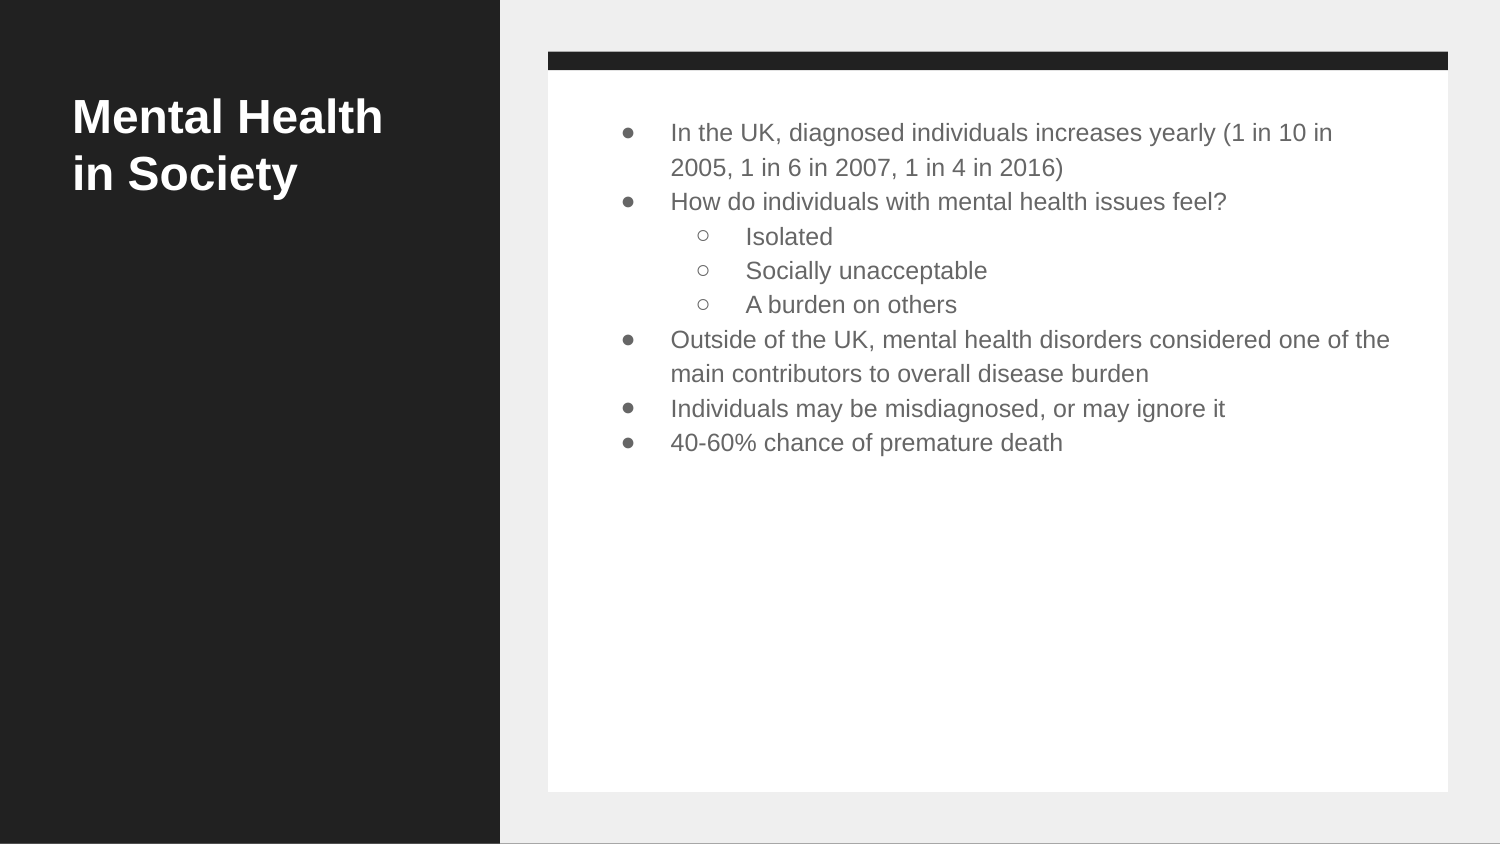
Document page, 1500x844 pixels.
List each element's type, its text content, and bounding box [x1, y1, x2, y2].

list In the UK, diagnosed individuals increases yearly (1 in 10 in 2005, 1 in 6 in 2007, 1 in 4 in 2016) How do individuals with mental health issues feel? Isolated Socially unacceptable A burden on others Outside of the UK, mental health disorders considered one of the main contributors to overall disease burden Individuals may be misdiagnosed, or may ignore it 40-60% chance of premature death [580, 97, 1416, 756]
title Mental Health in Society [57, 70, 443, 792]
